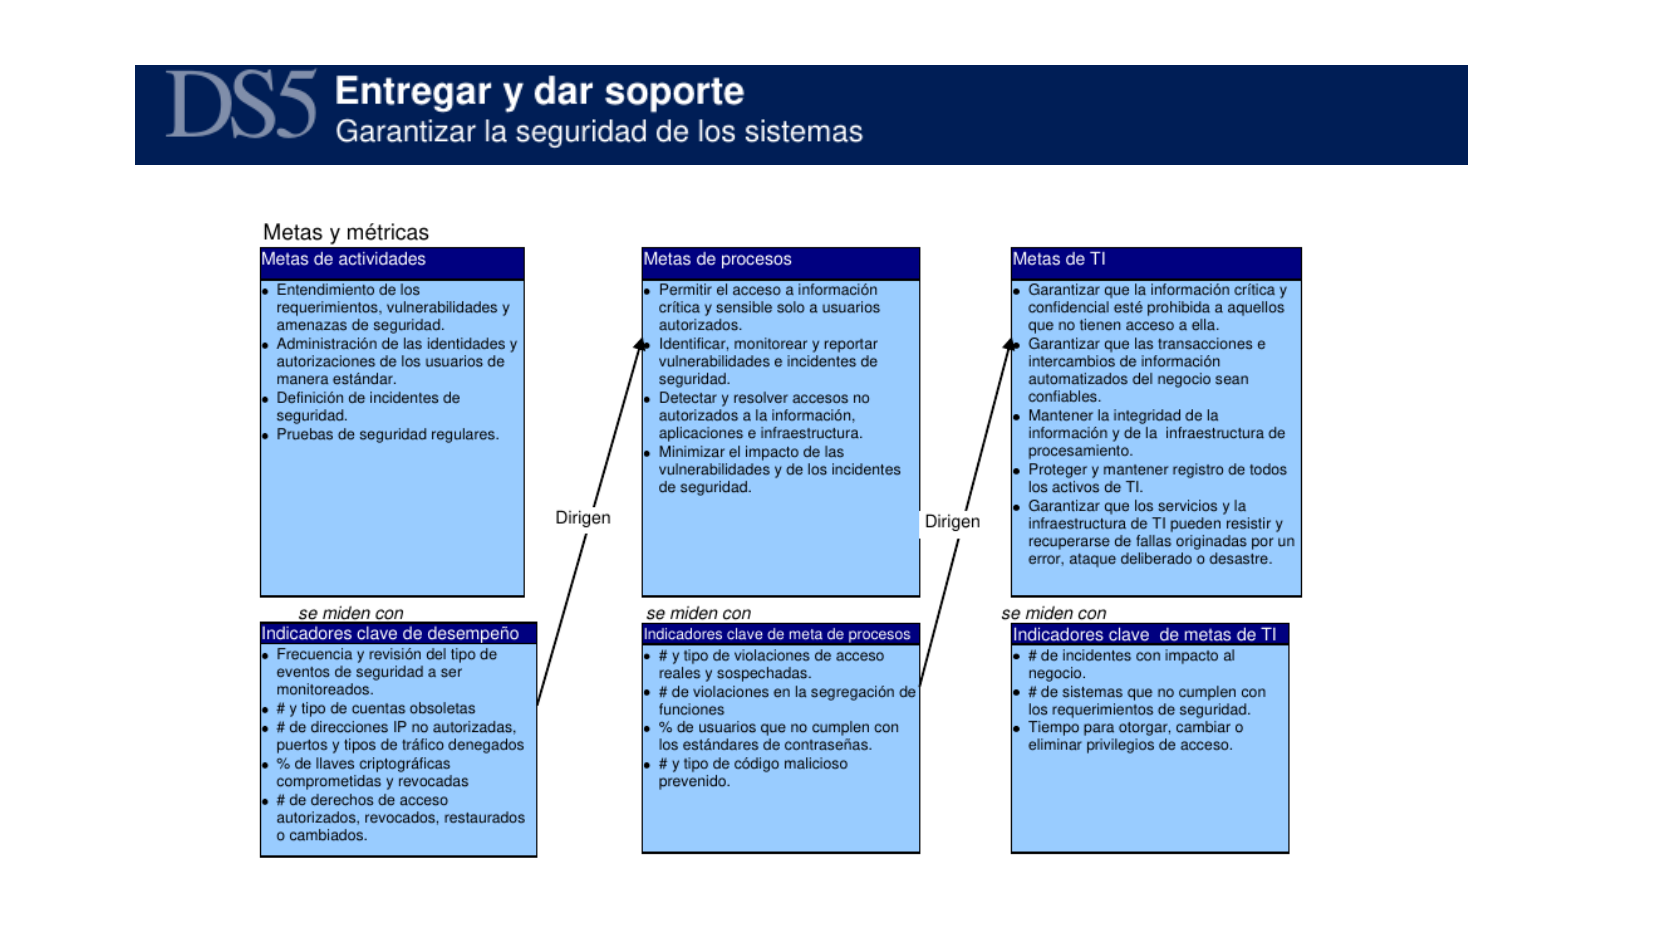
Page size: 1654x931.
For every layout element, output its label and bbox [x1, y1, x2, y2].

picture [135, 65, 1468, 166]
picture [255, 217, 1306, 868]
